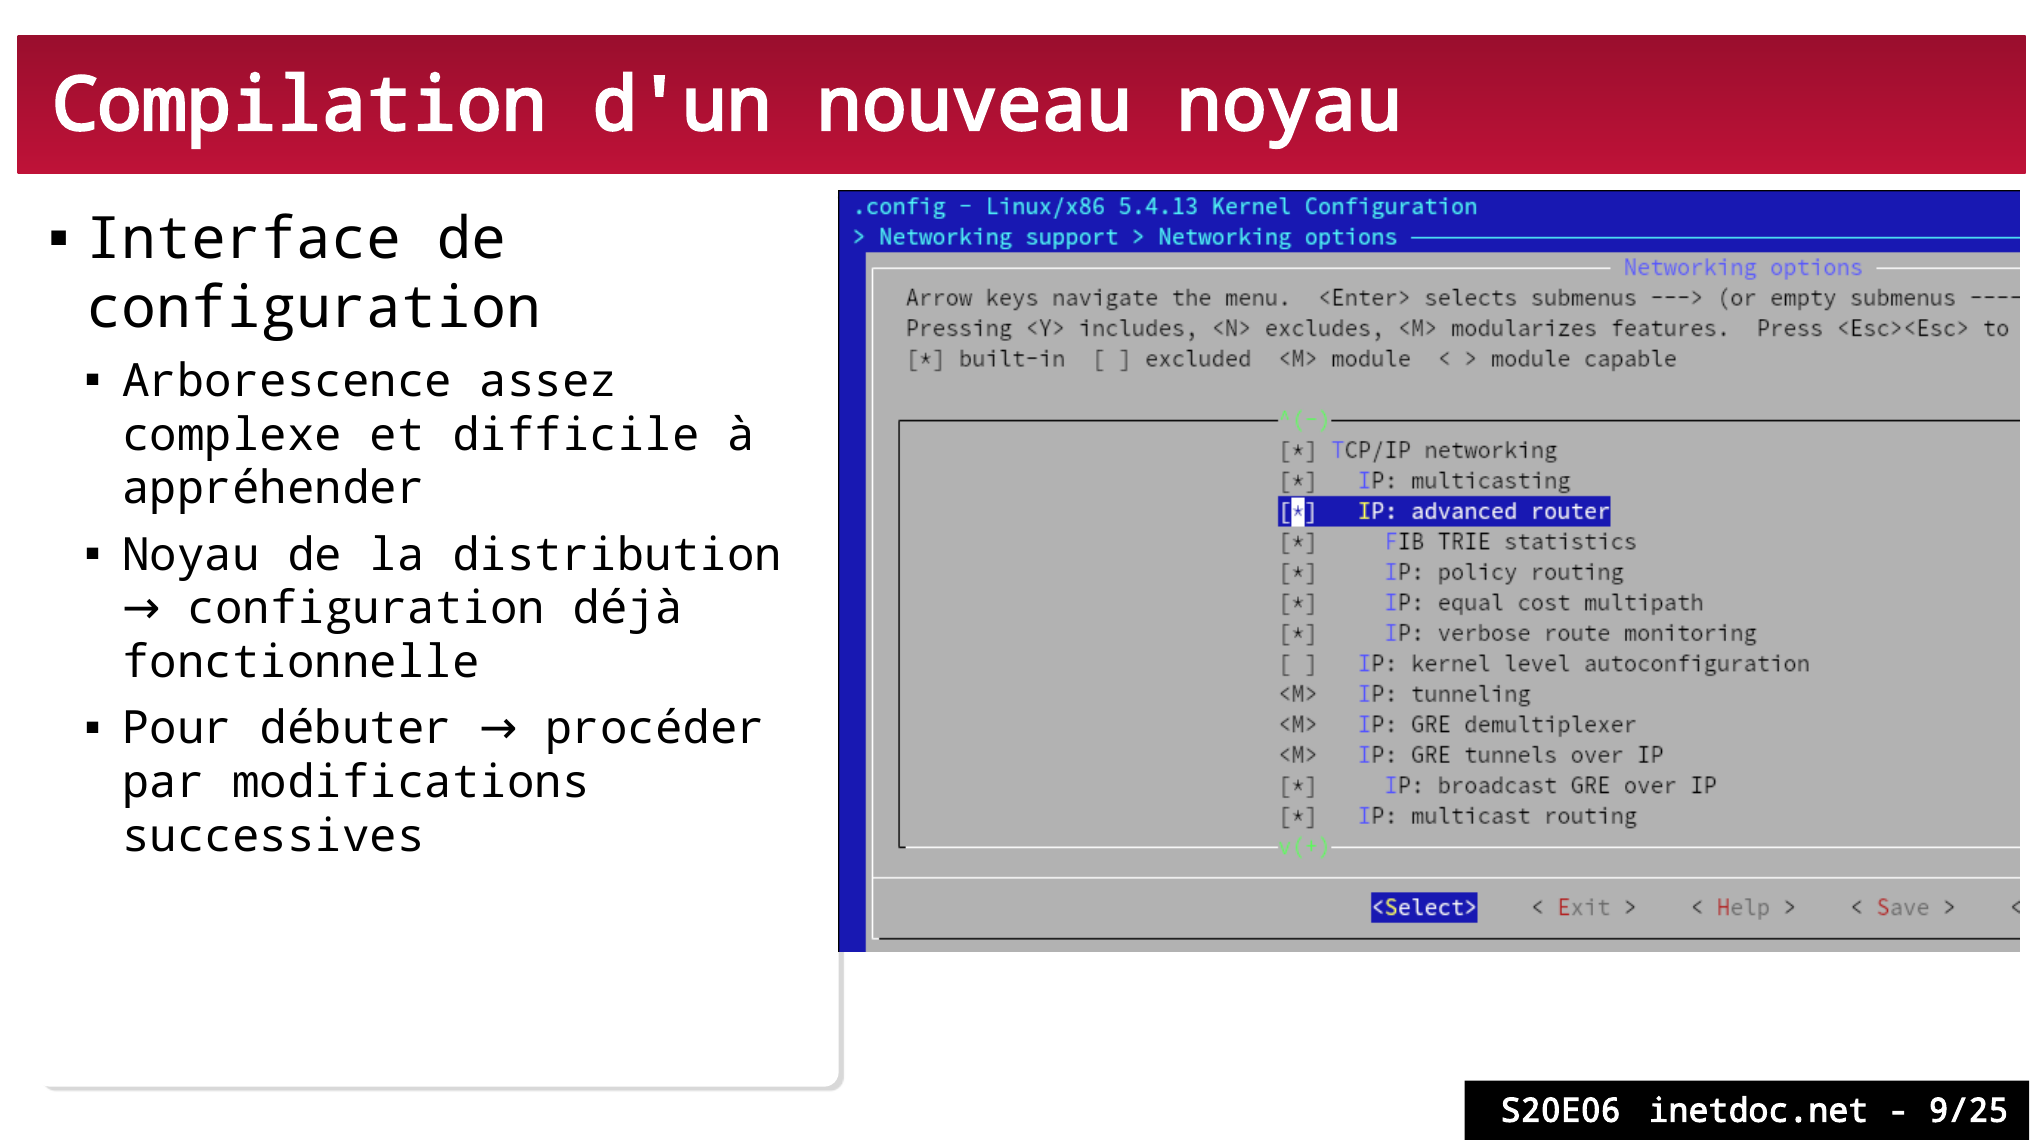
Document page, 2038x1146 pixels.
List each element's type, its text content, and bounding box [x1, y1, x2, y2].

text_box S20E06 inetdoc.net - 22/25 [1464, 1080, 2030, 1140]
text_box Interface de configuration Arborescence assez complexe et difficile à appréhender Noyau de la distribution → configuration déjà fonctionnelle Pour débuter → procéder par modifications successives [35, 188, 839, 1087]
picture [838, 190, 2020, 952]
text_box Compilation d'un nouveau noyau [17, 35, 2026, 174]
